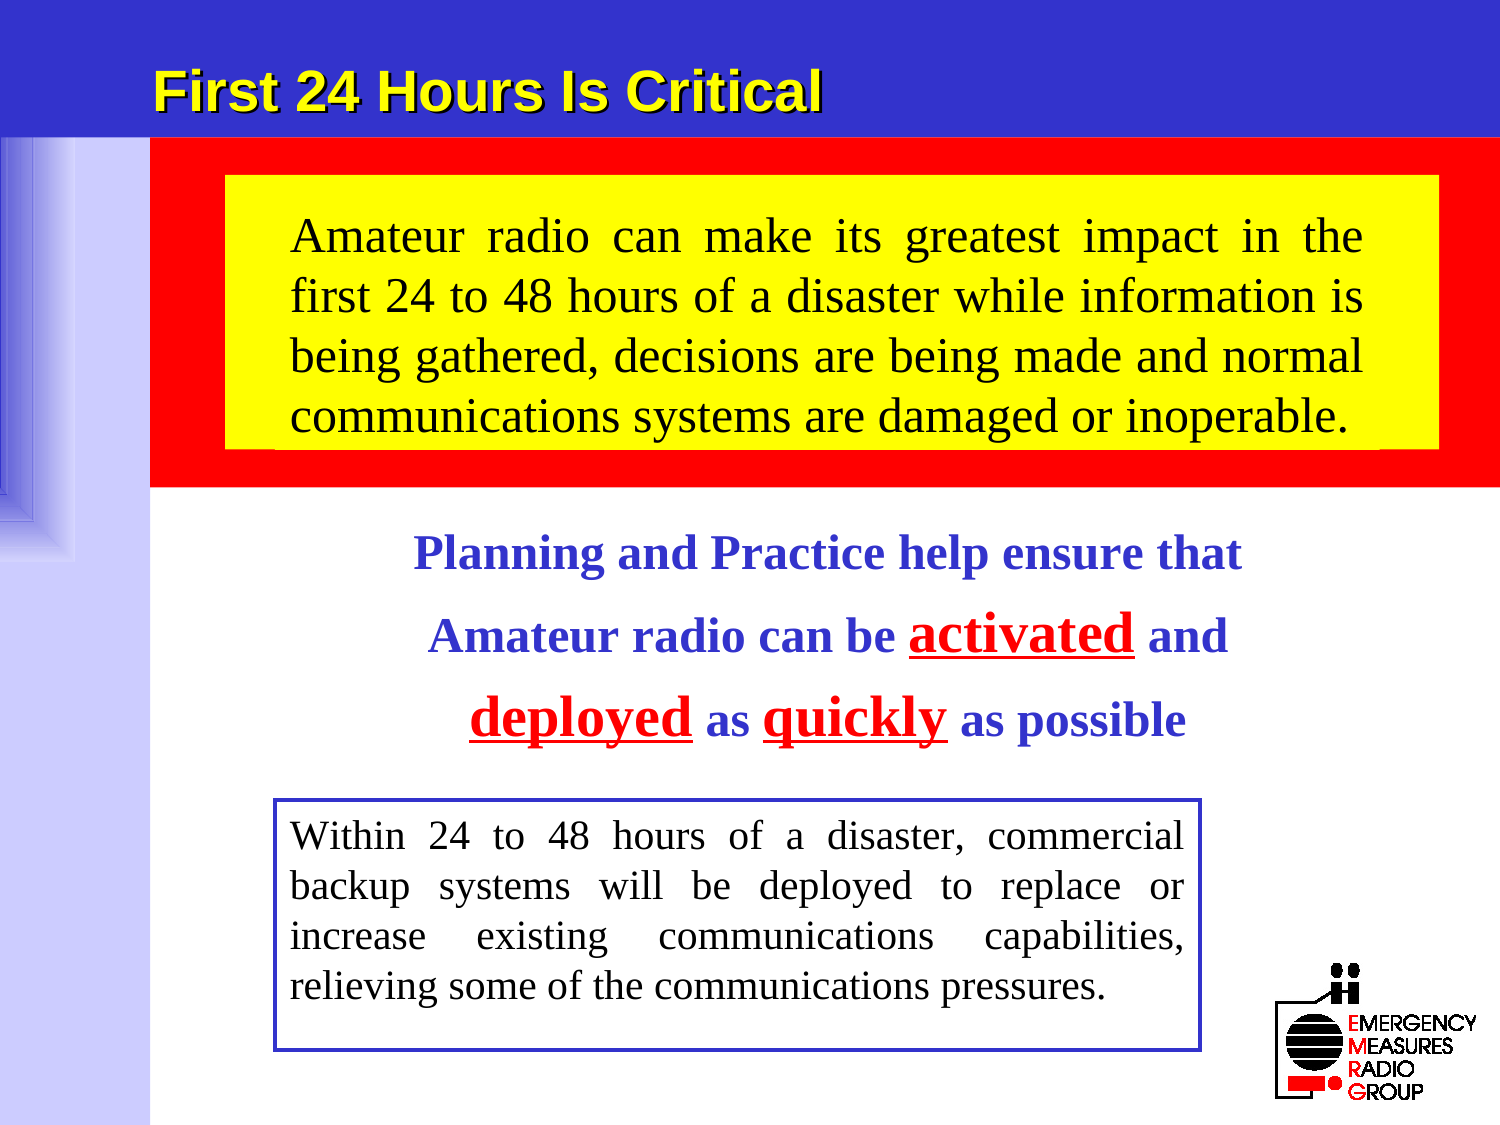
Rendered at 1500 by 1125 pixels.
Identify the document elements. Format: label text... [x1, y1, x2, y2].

text_box Within 24 to 48 hours of a disaster, commercial backup systems will be deployed to replace or increase existing communications capabilities, relieving some of the communications pressures. [274, 799, 1200, 1050]
picture [1275, 963, 1476, 1100]
text_box First 24 Hours Is Critical [138, 45, 840, 131]
text_box [150, 137, 1500, 488]
text_box Amateur radio can make its greatest impact in the first 24 to 48 hours of a disaster while information is being gathered, decisions are being made and normal communications systems are damaged or inoperable. [274, 194, 1380, 450]
text_box Planning and Practice help ensure that Amateur radio can be activated and deployed as quickly as possible [300, 500, 1357, 756]
